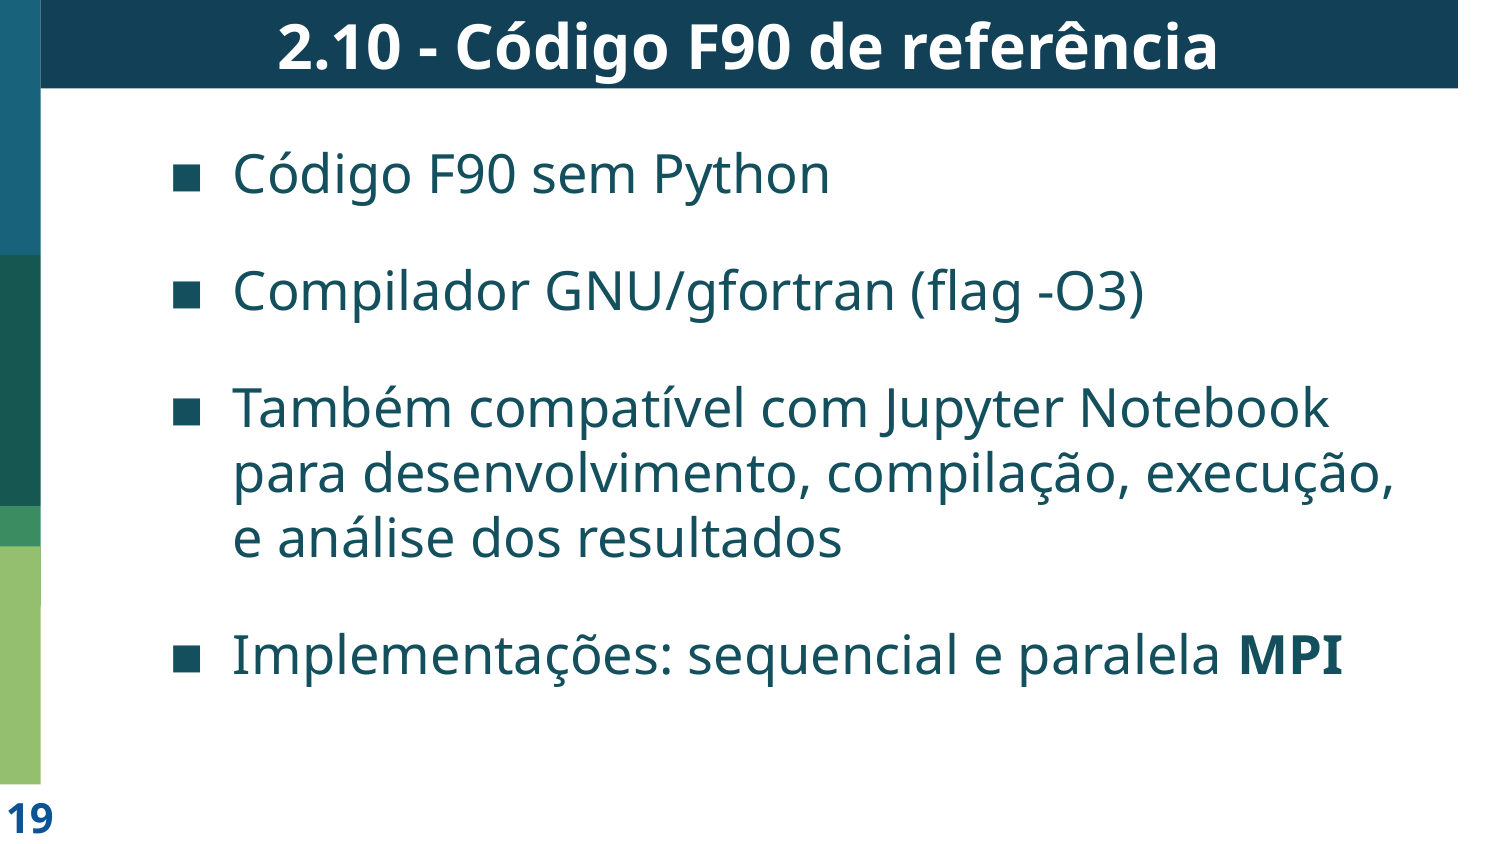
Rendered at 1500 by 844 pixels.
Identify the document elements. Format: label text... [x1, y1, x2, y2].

title 2.10 - Código F90 de referência [40, 0, 1459, 89]
slide_number <number> [0, 785, 59, 844]
list Código F90 sem Python Compilador GNU/gfortran (flag -O3) Também compatível com Jupyter Notebook para desenvolvimento, compilação, execução, e análise dos resultados Implementações: sequencial e paralela MPI [142, 124, 1424, 685]
